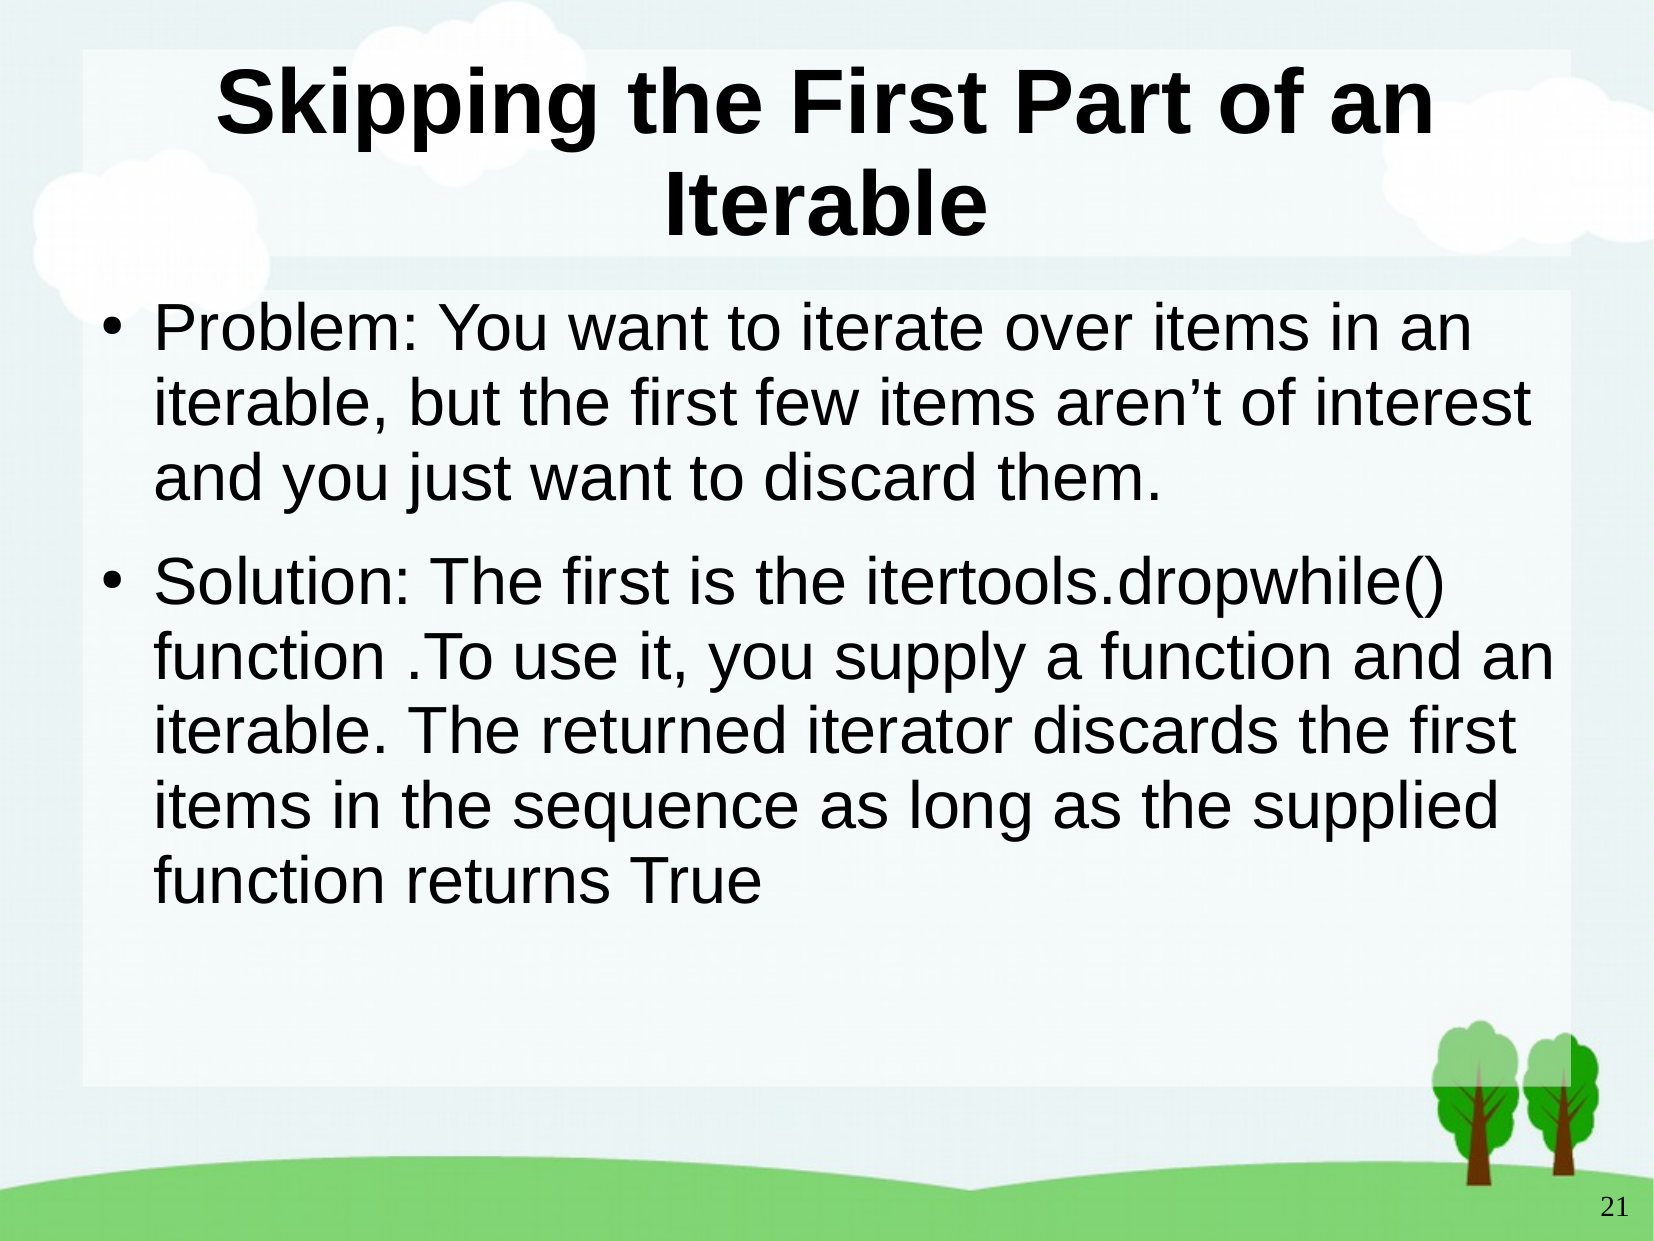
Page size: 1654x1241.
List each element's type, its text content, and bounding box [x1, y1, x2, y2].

title Skipping the First Part of an Iterable [82, 49, 1571, 257]
list Problem: You want to iterate over items in an iterable, but the first few items aren’t of interest and you just want to discard them. Solution: The first is the itertools.dropwhile() function .To use it, you supply a function and an iterable. The returned iterator discards the first items in the sequence as long as the supplied function returns True [82, 290, 1571, 1087]
picture [0, 0, 1654, 1241]
